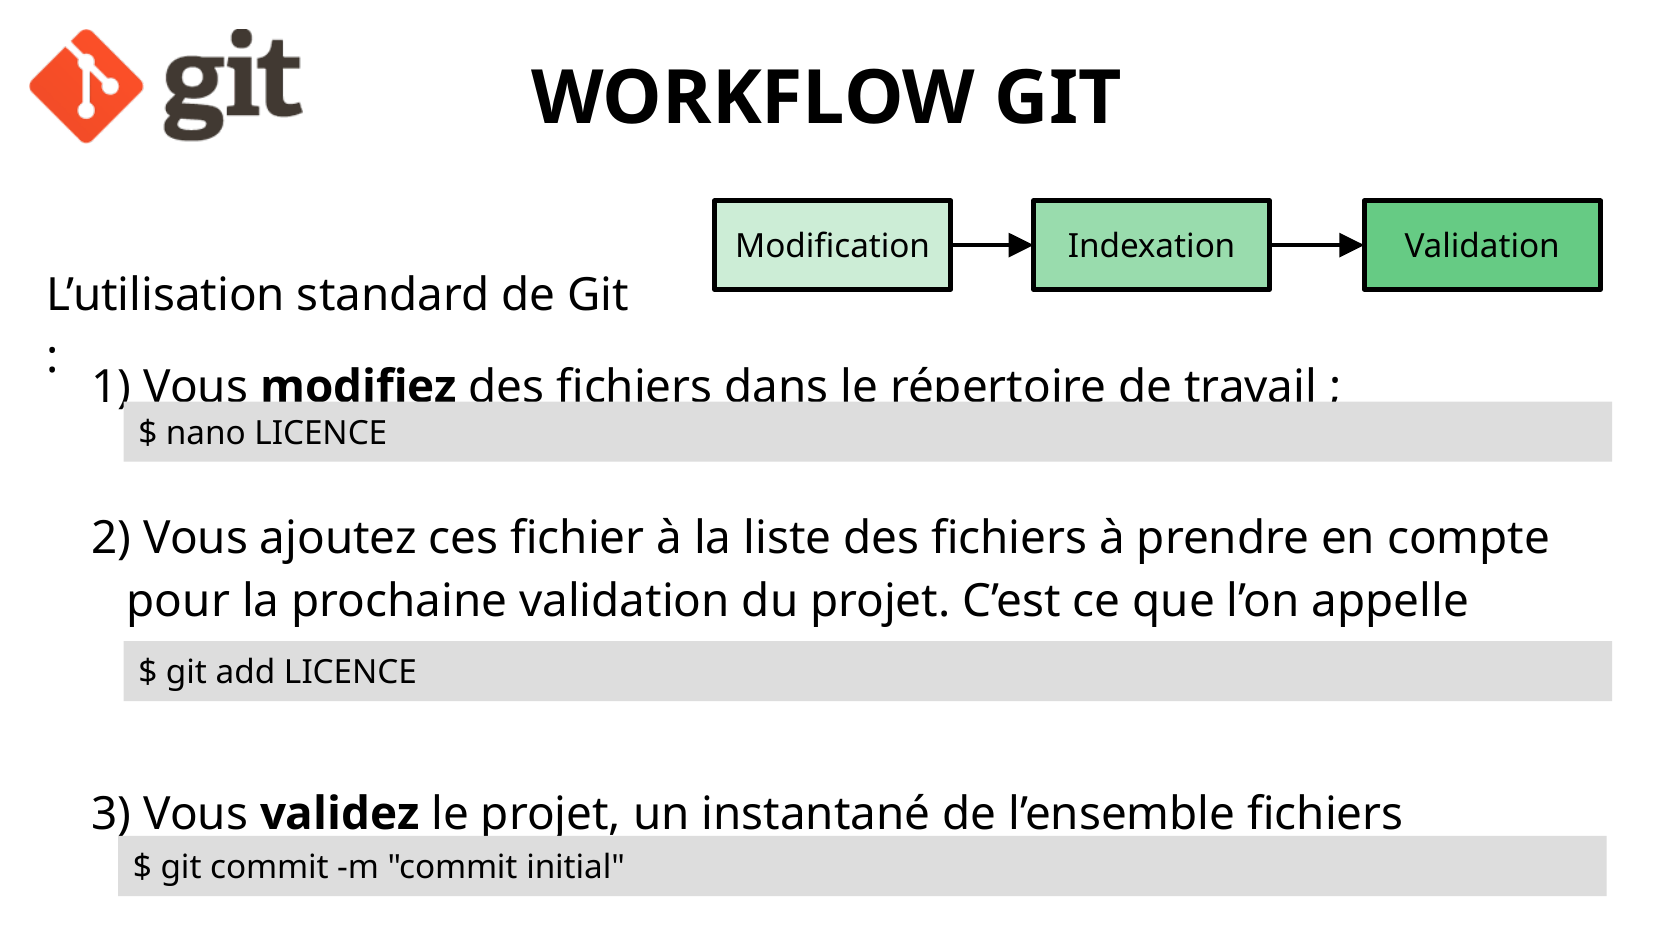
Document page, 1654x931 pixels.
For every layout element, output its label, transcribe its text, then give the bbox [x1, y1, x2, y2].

text_box $ git commit -m "commit initial" [118, 835, 1607, 889]
picture [29, 29, 303, 144]
text_box WORKFLOW Git [534, 36, 1120, 153]
text_box L’utilisation standard de Git : [31, 253, 650, 321]
text_box $ nano LICENCE [123, 401, 1613, 461]
text_box Validation [1364, 200, 1601, 290]
text_box Vous modifiez des fichiers dans le répertoire de travail ; Vous ajoutez ces fichier à la liste des fichiers à prendre en compte pour la prochaine validation du projet. C’est ce que l’on appelle indexez les fichiers ; Vous validez le projet, un instantané de l’ensemble fichiers indexés est créé dans la base GIT. [59, 194, 1595, 836]
text_box $ git add LICENCE [123, 641, 1613, 694]
text_box Modification [714, 200, 951, 290]
text_box Indexation [1033, 200, 1270, 290]
